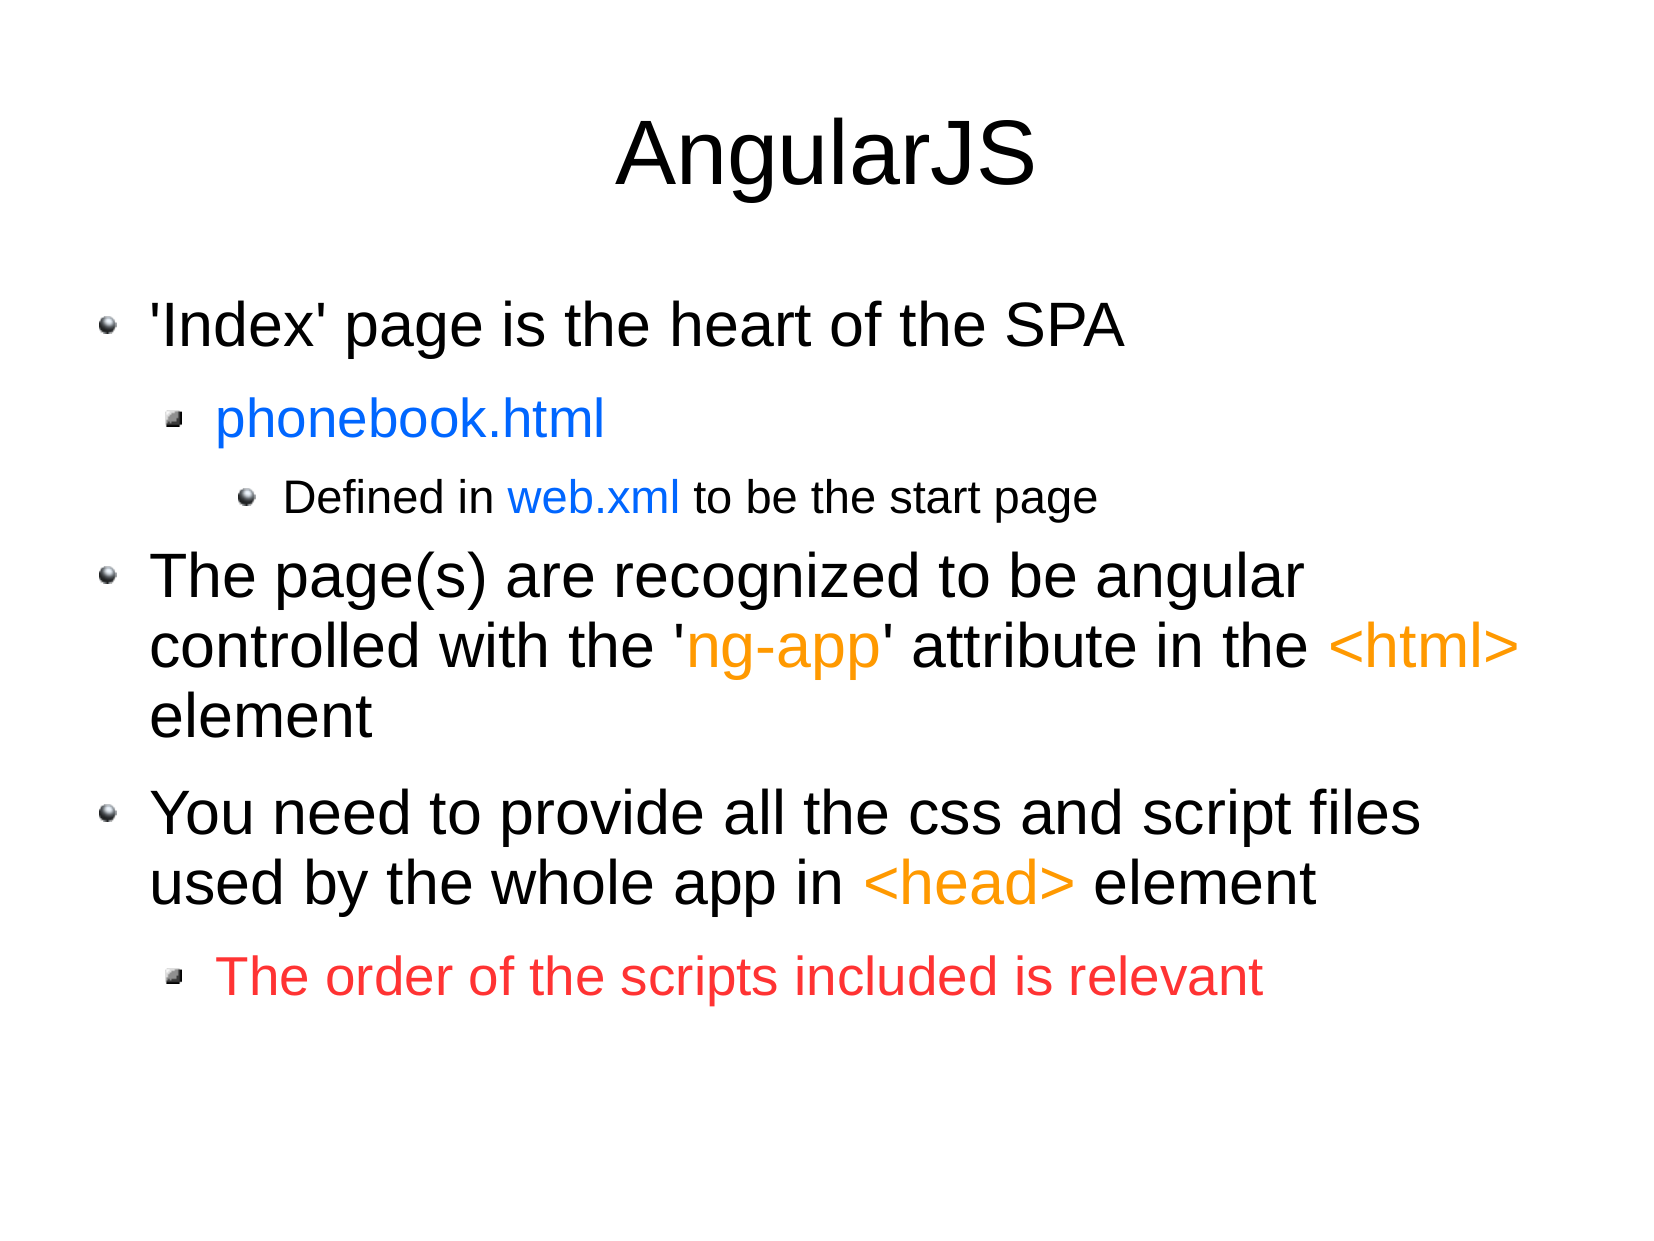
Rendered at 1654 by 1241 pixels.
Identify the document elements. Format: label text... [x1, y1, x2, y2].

title AngularJS [82, 49, 1571, 257]
list 'Index' page is the heart of the SPA phonebook.html Defined in web.xml to be the start page The page(s) are recognized to be angular controlled with the 'ng-app' attribute in the <html> element You need to provide all the css and script files used by the whole app in <head> element The order of the scripts included is relevant [82, 290, 1571, 1010]
